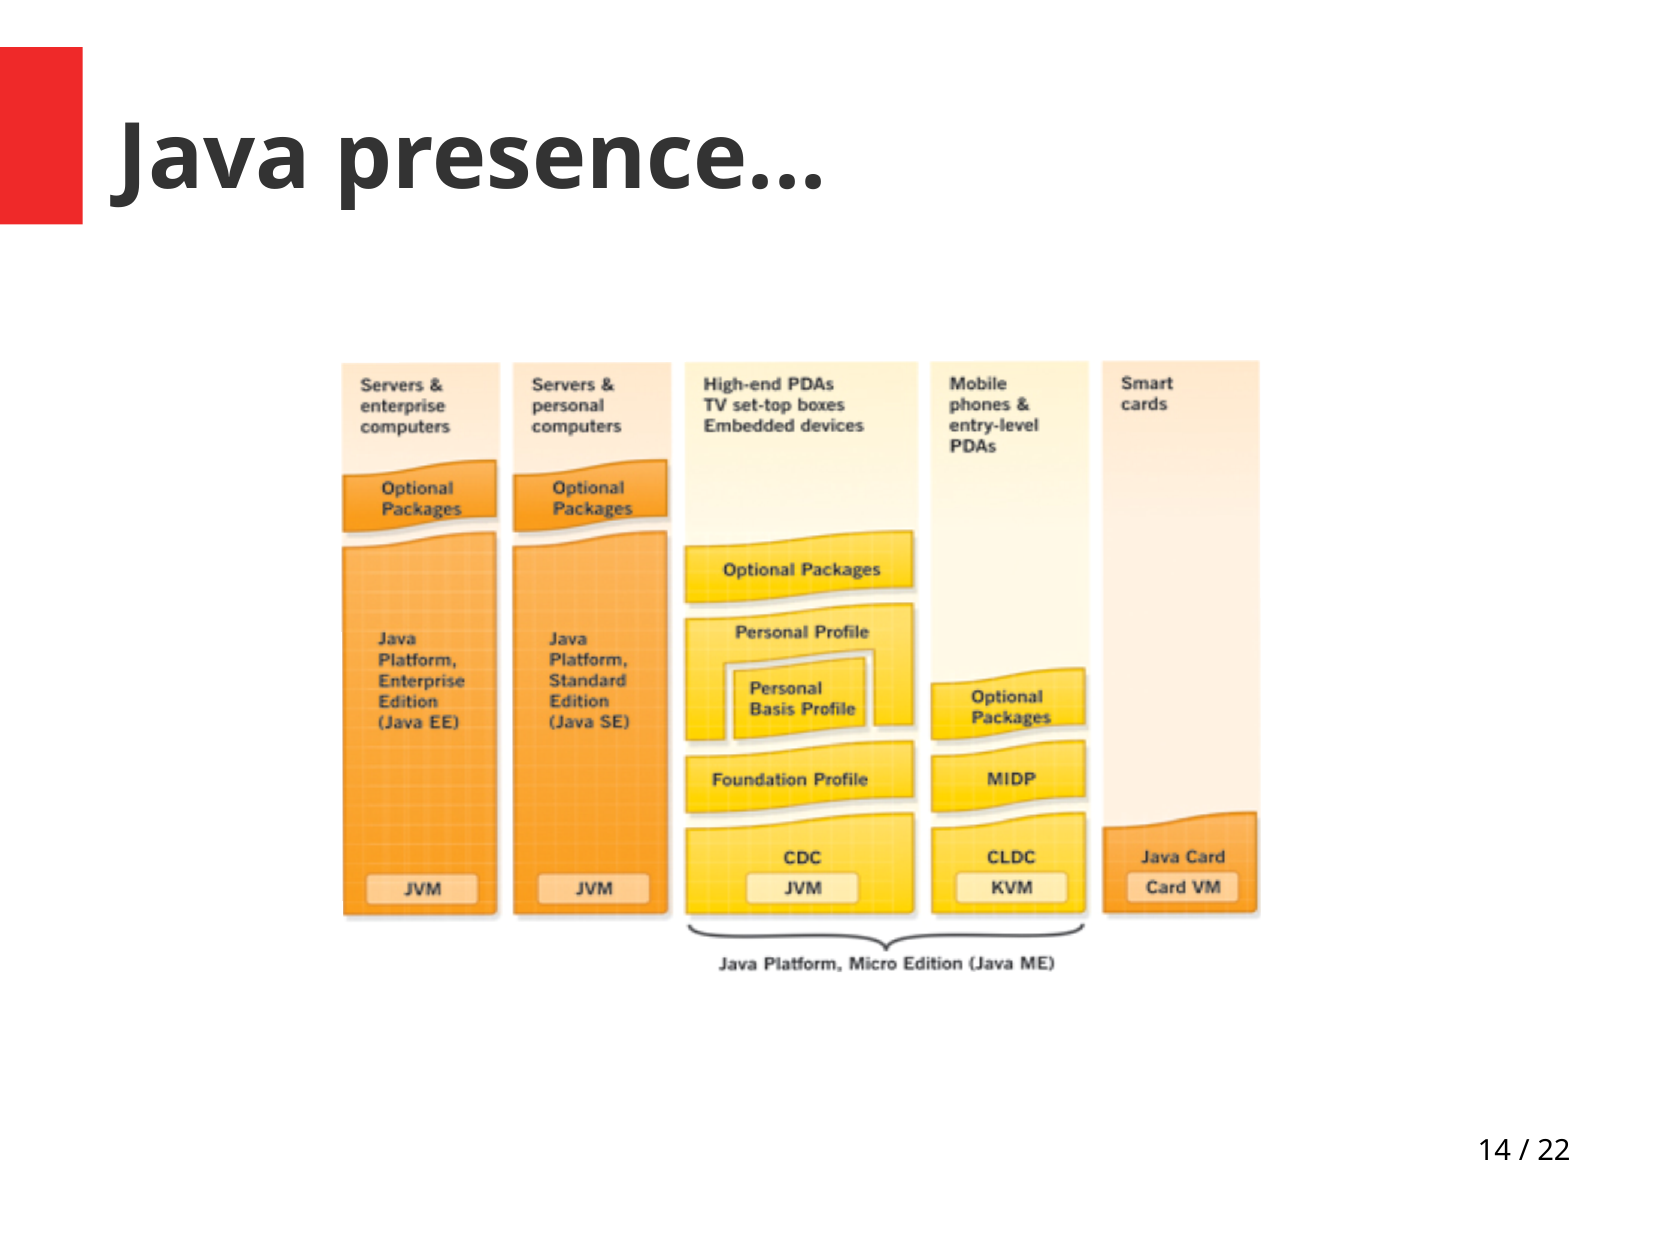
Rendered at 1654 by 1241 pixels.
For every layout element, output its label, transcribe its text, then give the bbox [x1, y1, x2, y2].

title Java presence... [117, 49, 1571, 257]
picture [340, 360, 1261, 973]
